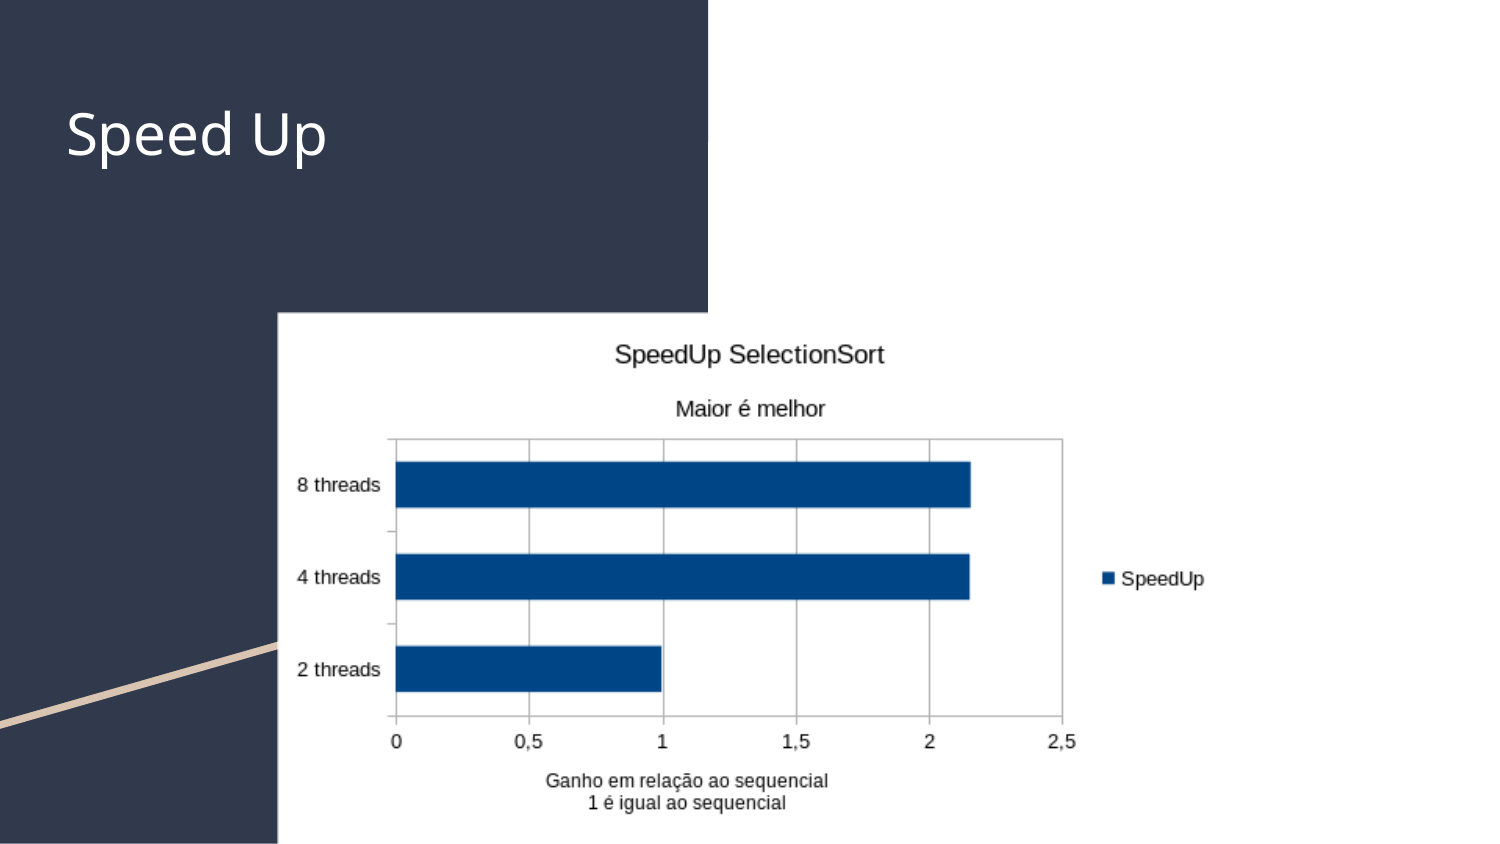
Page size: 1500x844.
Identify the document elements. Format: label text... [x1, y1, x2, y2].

picture [277, 312, 1223, 844]
title Speed Up [51, 82, 660, 494]
